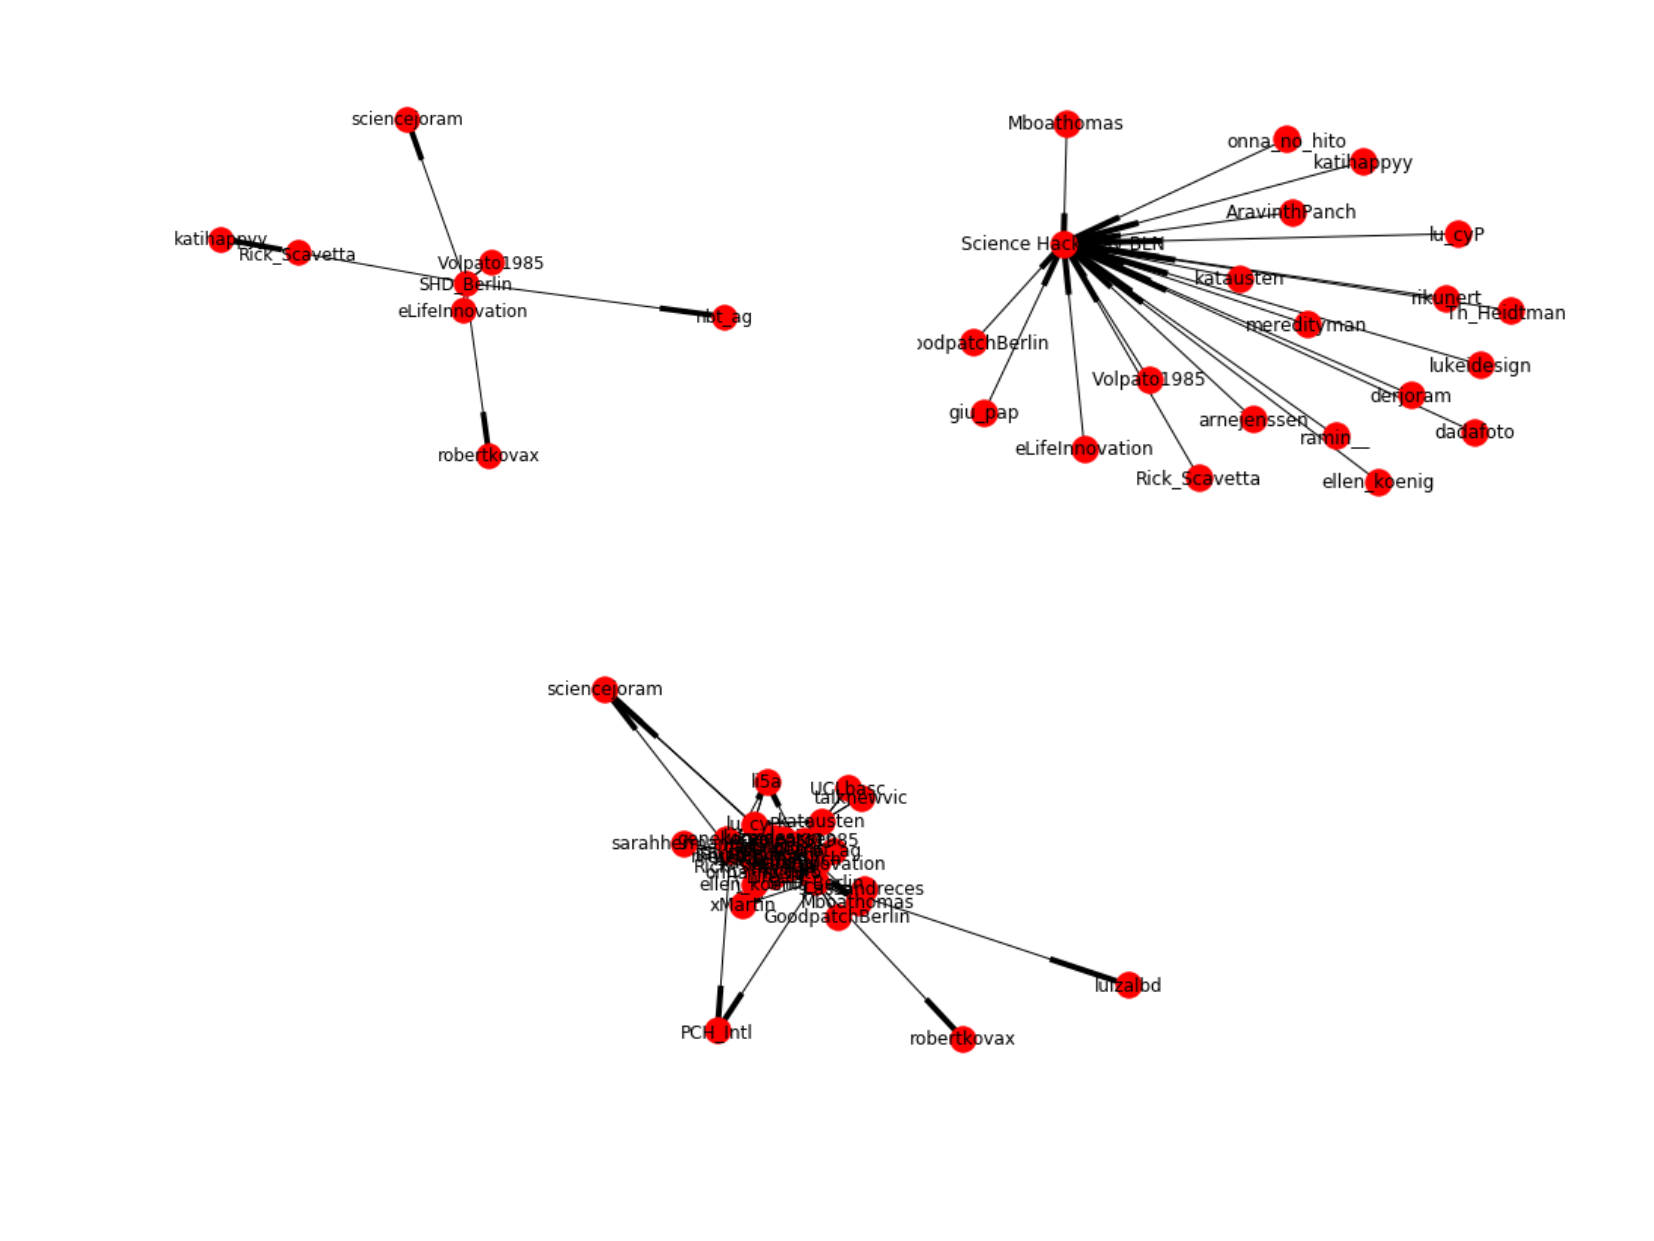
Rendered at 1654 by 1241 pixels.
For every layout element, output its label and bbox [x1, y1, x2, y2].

picture [493, 638, 1199, 1111]
picture [105, 70, 792, 525]
picture [850, 71, 1583, 556]
